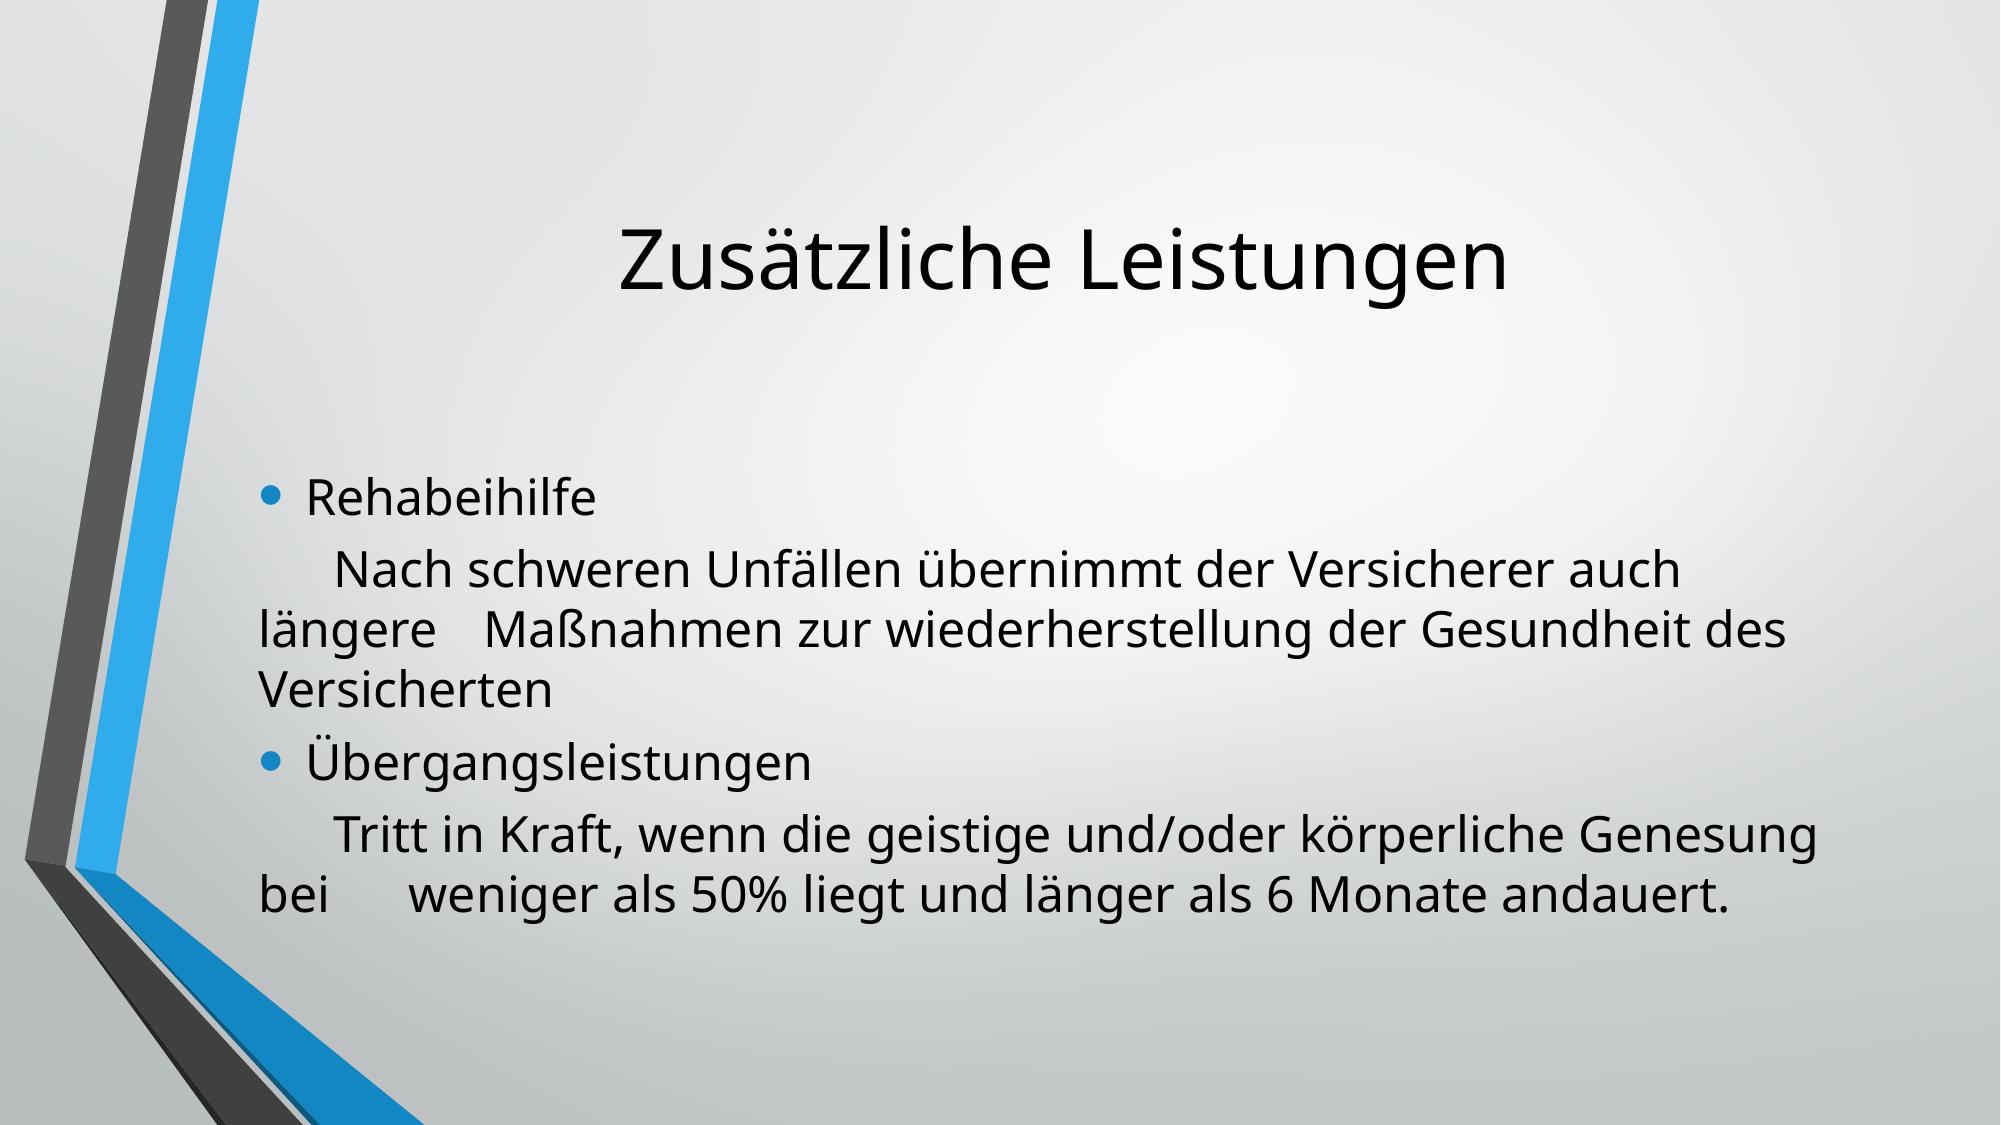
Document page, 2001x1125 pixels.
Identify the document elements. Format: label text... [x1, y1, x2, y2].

list Rehabeihilfe Nach schweren Unfällen übernimmt der Versicherer auch längere Maßnahmen zur wiederherstellung der Gesundheit des Versicherten Übergangsleistungen Tritt in Kraft, wenn die geistige und/oder körperliche Genesung bei weniger als 50% liegt und länger als 6 Monate andauert. [243, 437, 1887, 950]
title Zusätzliche Leistungen [243, 112, 1887, 400]
